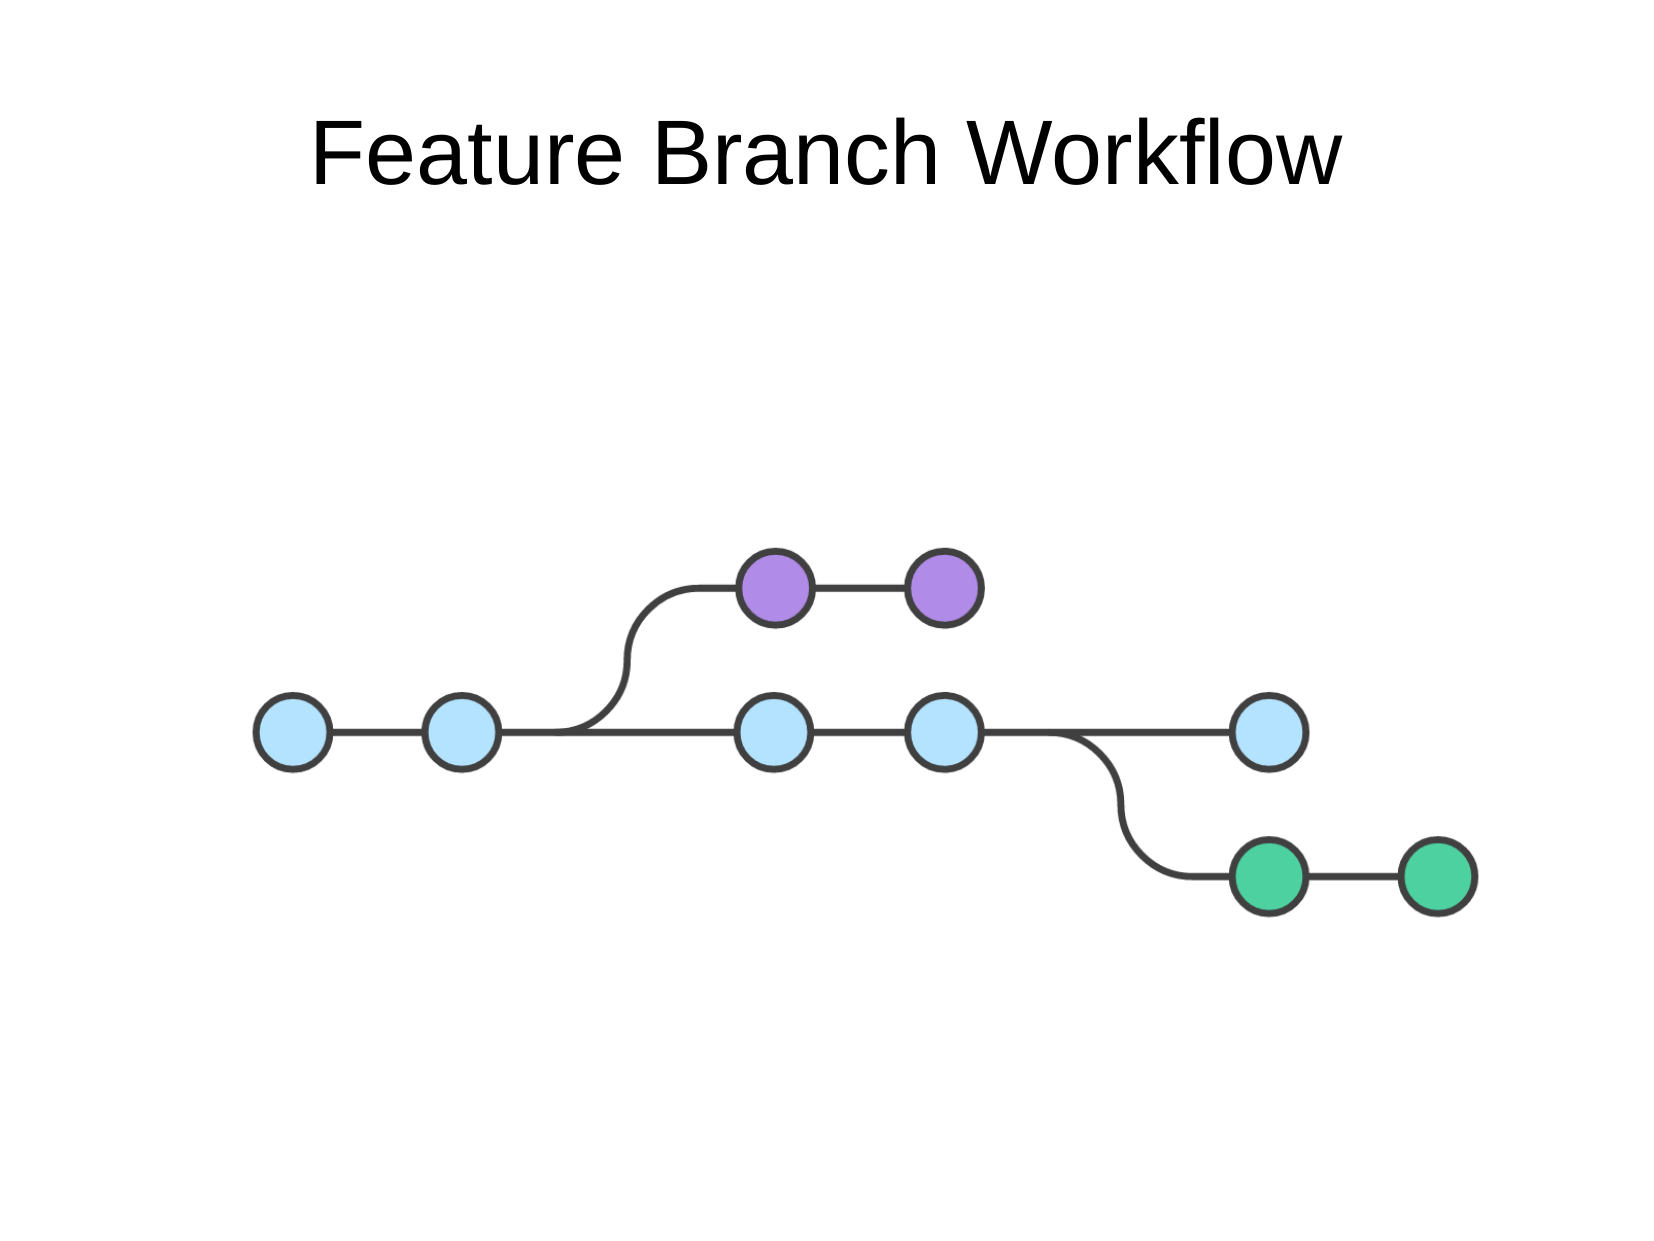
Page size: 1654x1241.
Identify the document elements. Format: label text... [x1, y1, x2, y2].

title Feature Branch Workflow [82, 49, 1571, 257]
picture [225, 462, 1501, 961]
